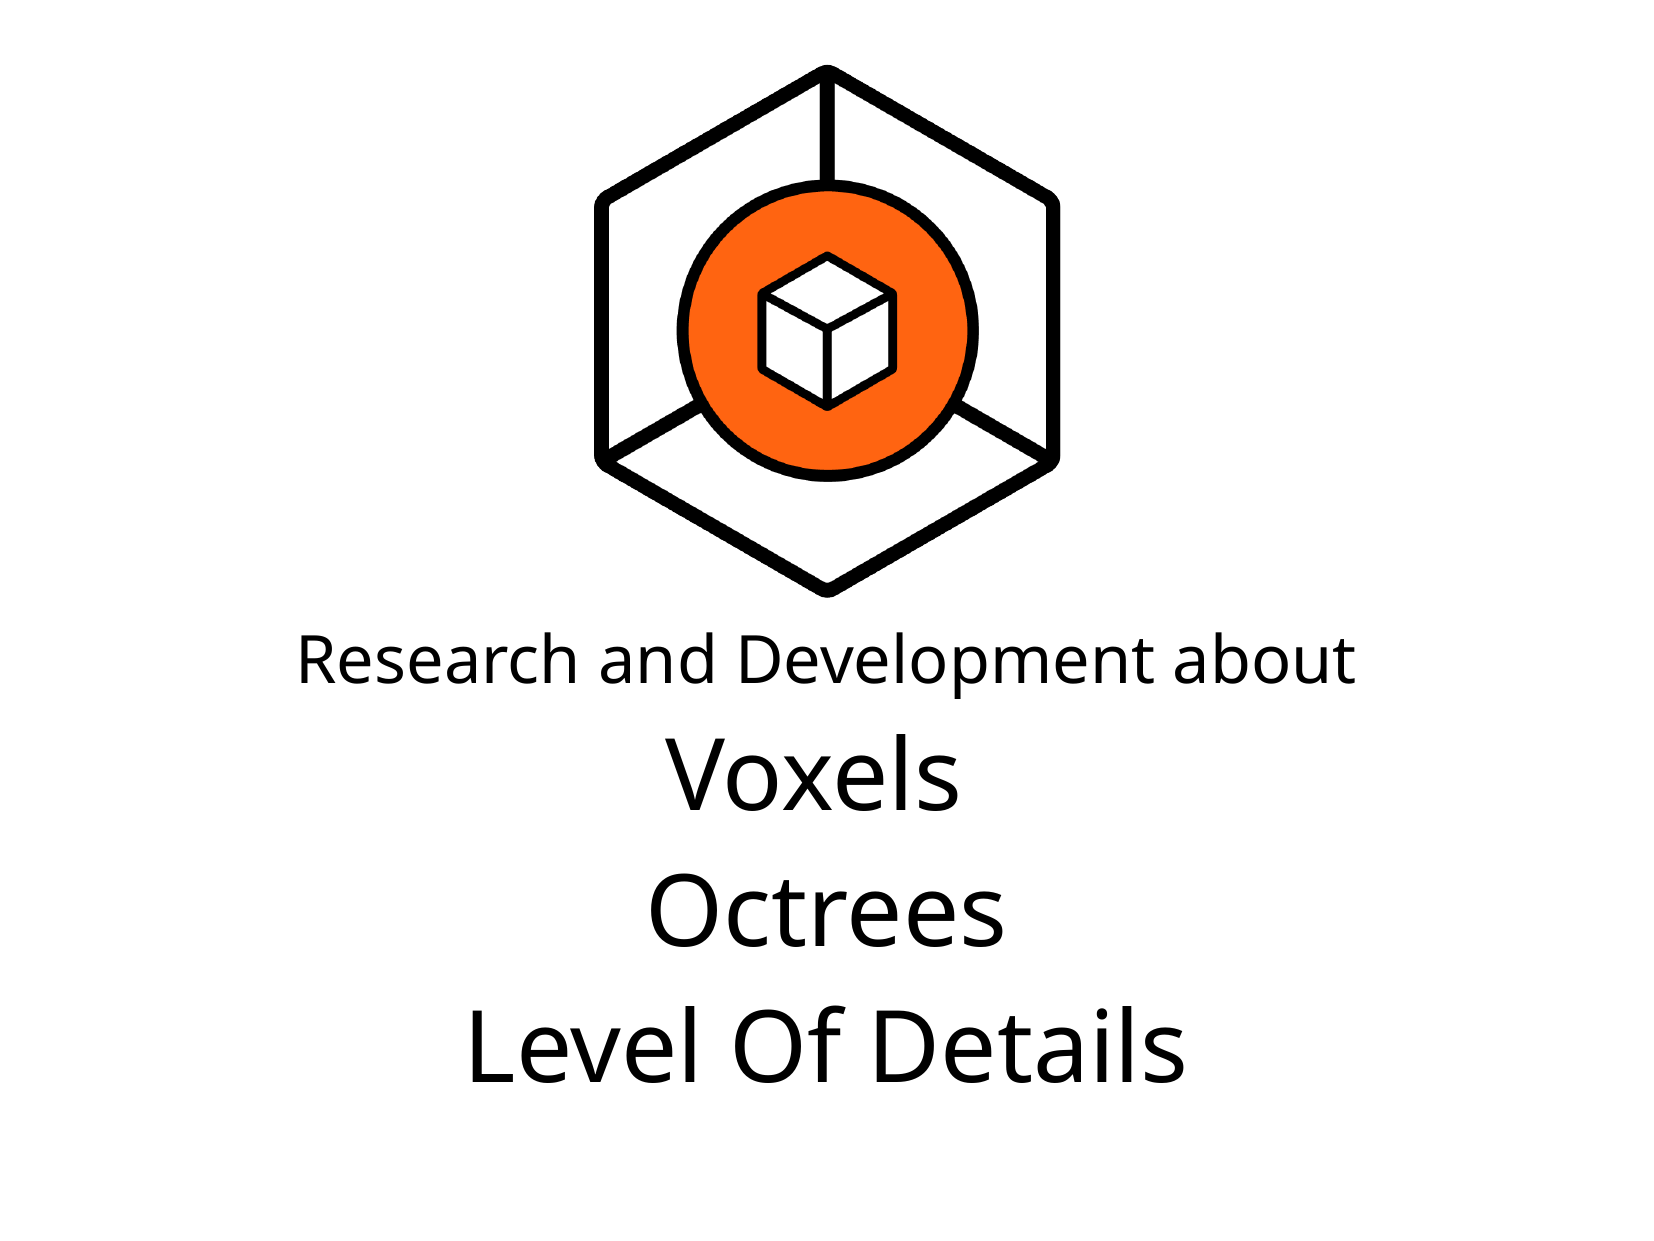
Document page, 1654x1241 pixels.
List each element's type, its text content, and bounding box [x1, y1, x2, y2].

picture [534, 38, 1120, 624]
subtitle Research and Development about Voxels Octrees Level Of Details [82, 578, 1571, 1146]
